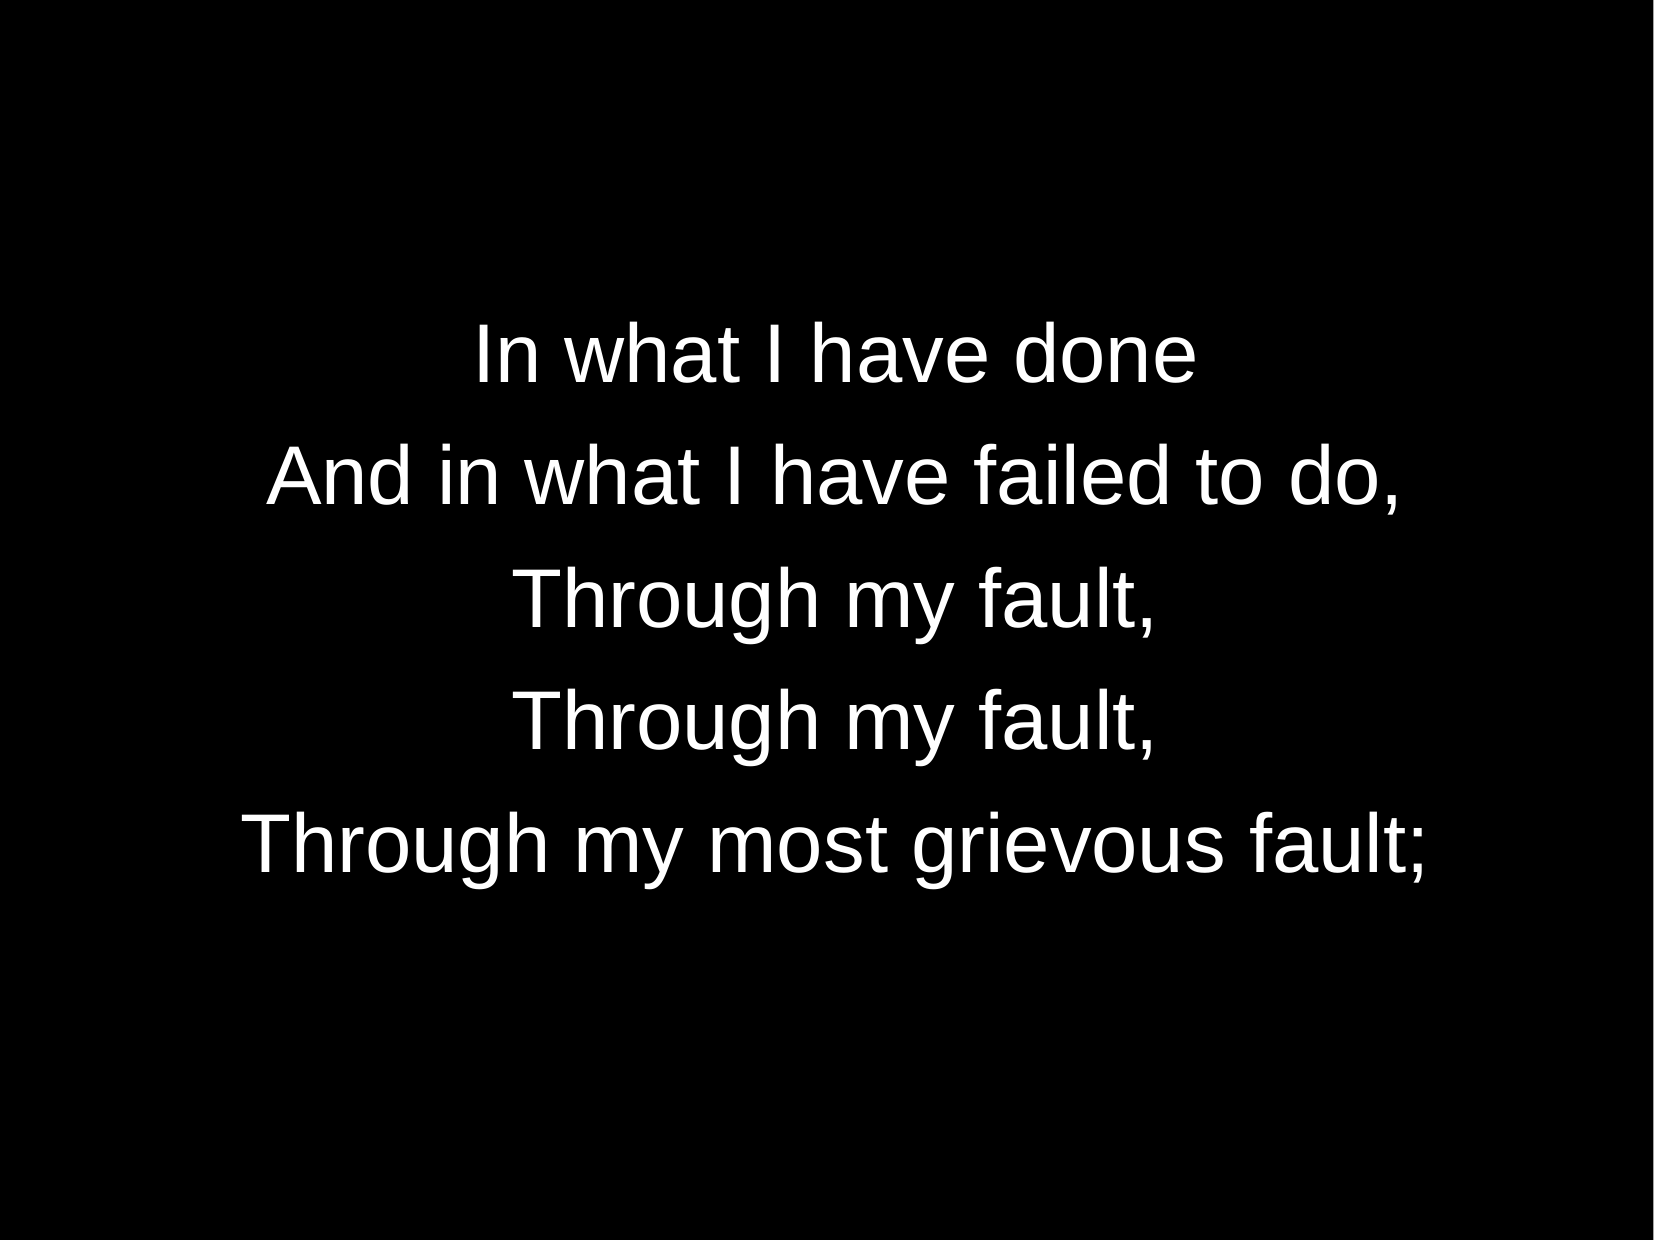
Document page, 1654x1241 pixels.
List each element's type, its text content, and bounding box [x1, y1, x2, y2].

list In what I have done And in what I have failed to do, Through my fault, Through my fault, Through my most grievous fault; [0, 307, 1654, 1241]
